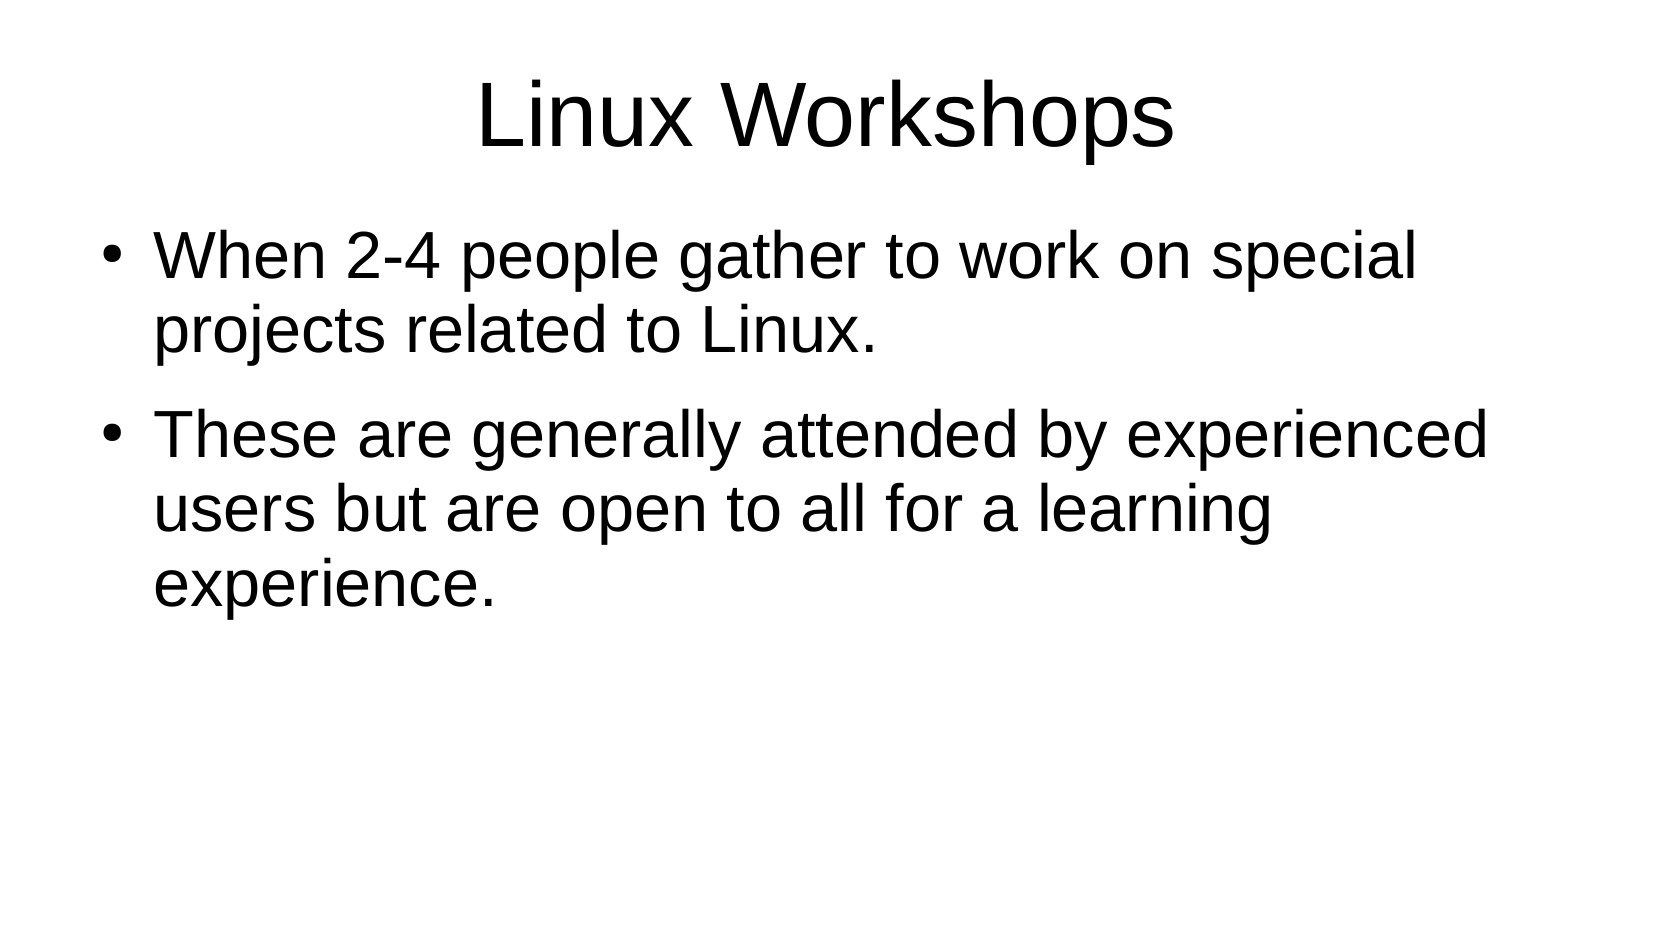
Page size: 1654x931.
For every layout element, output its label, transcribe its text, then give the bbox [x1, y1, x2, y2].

title Linux Workshops [82, 37, 1571, 193]
list When 2-4 people gather to work on special projects related to Linux. These are generally attended by experienced users but are open to all for a learning experience. [82, 217, 1571, 758]
